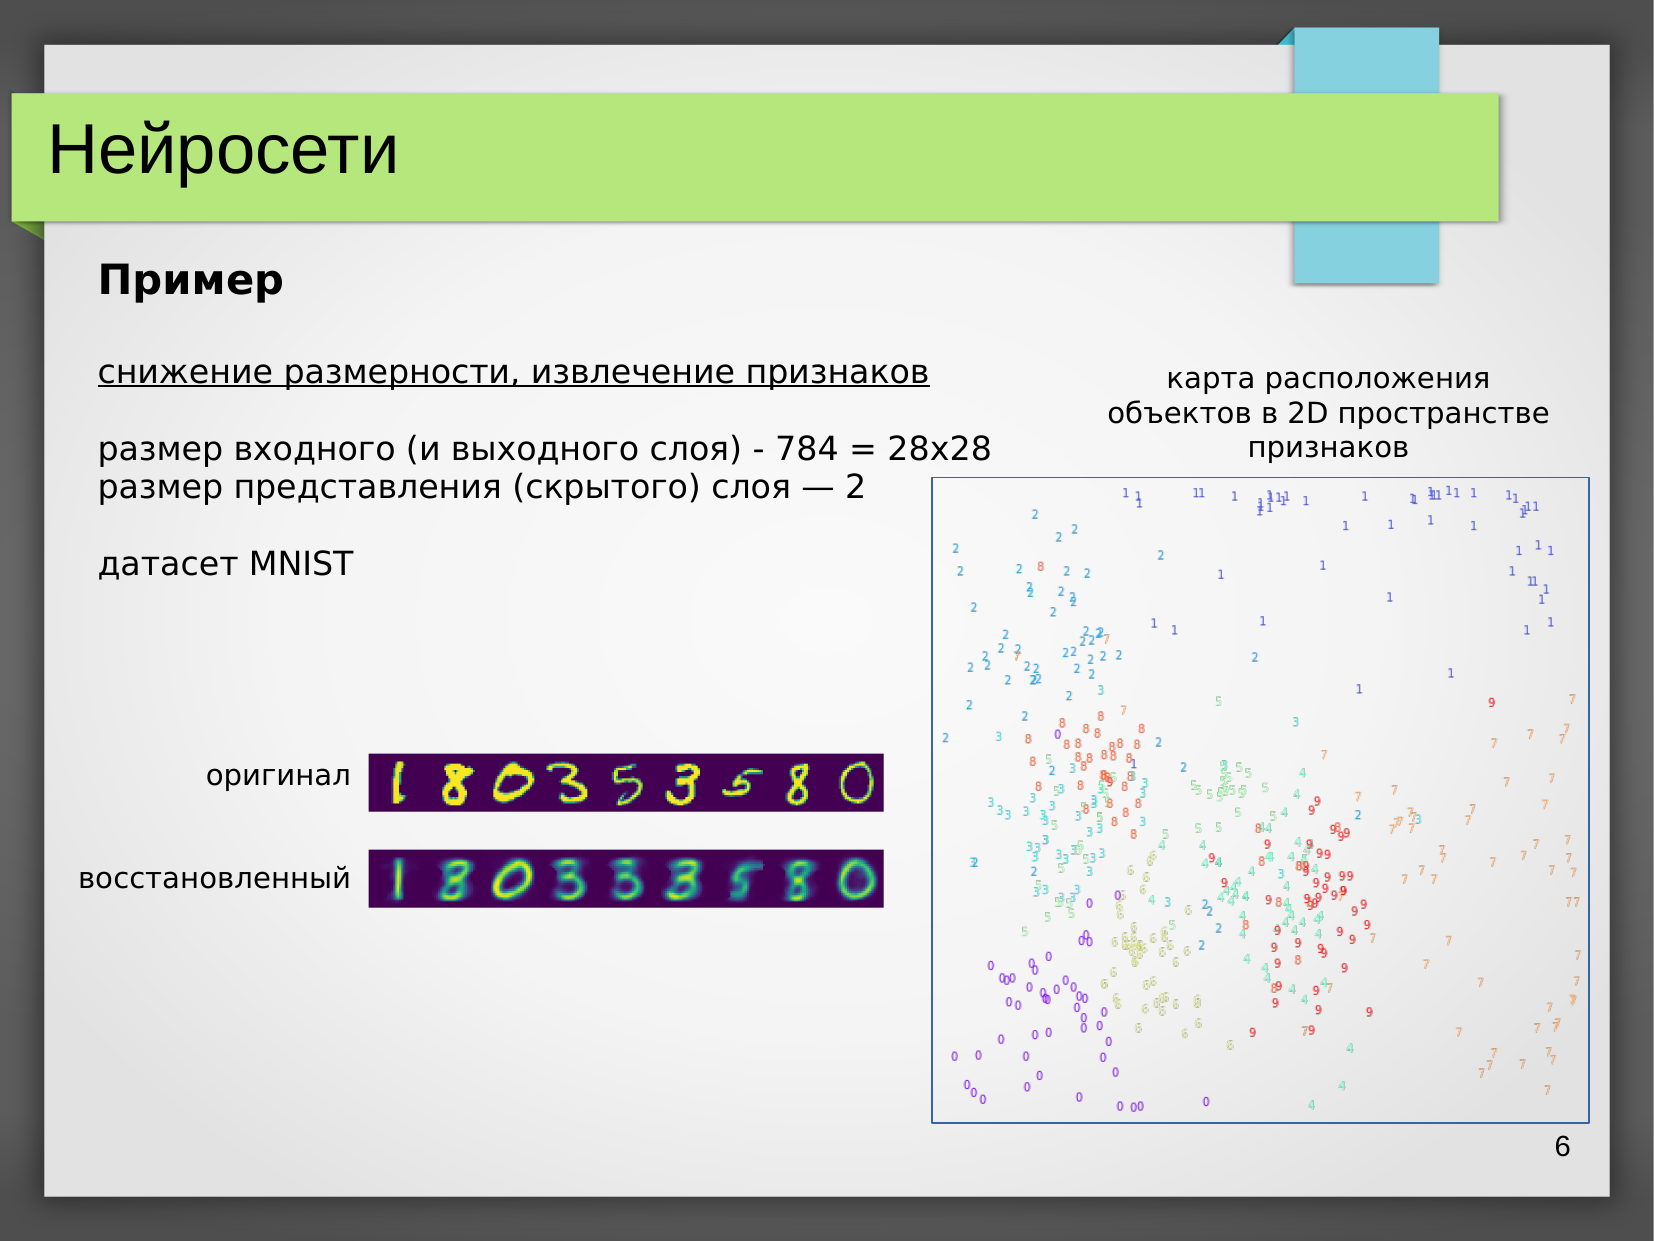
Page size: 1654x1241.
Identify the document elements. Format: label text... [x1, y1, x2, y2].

text_box оригинал восстановленный [47, 751, 367, 903]
text_box карта расположения объектов в 2D пространстве признаков [1051, 354, 1607, 472]
picture [0, 0, 1654, 1241]
title Нейросети [47, 96, 1536, 201]
text_box Пример снижение размерности, извлечение признаков размер входного (и выходного слоя) - 784 = 28x28 размер представления (скрытого) слоя — 2 датасет MNIST [82, 248, 1016, 638]
